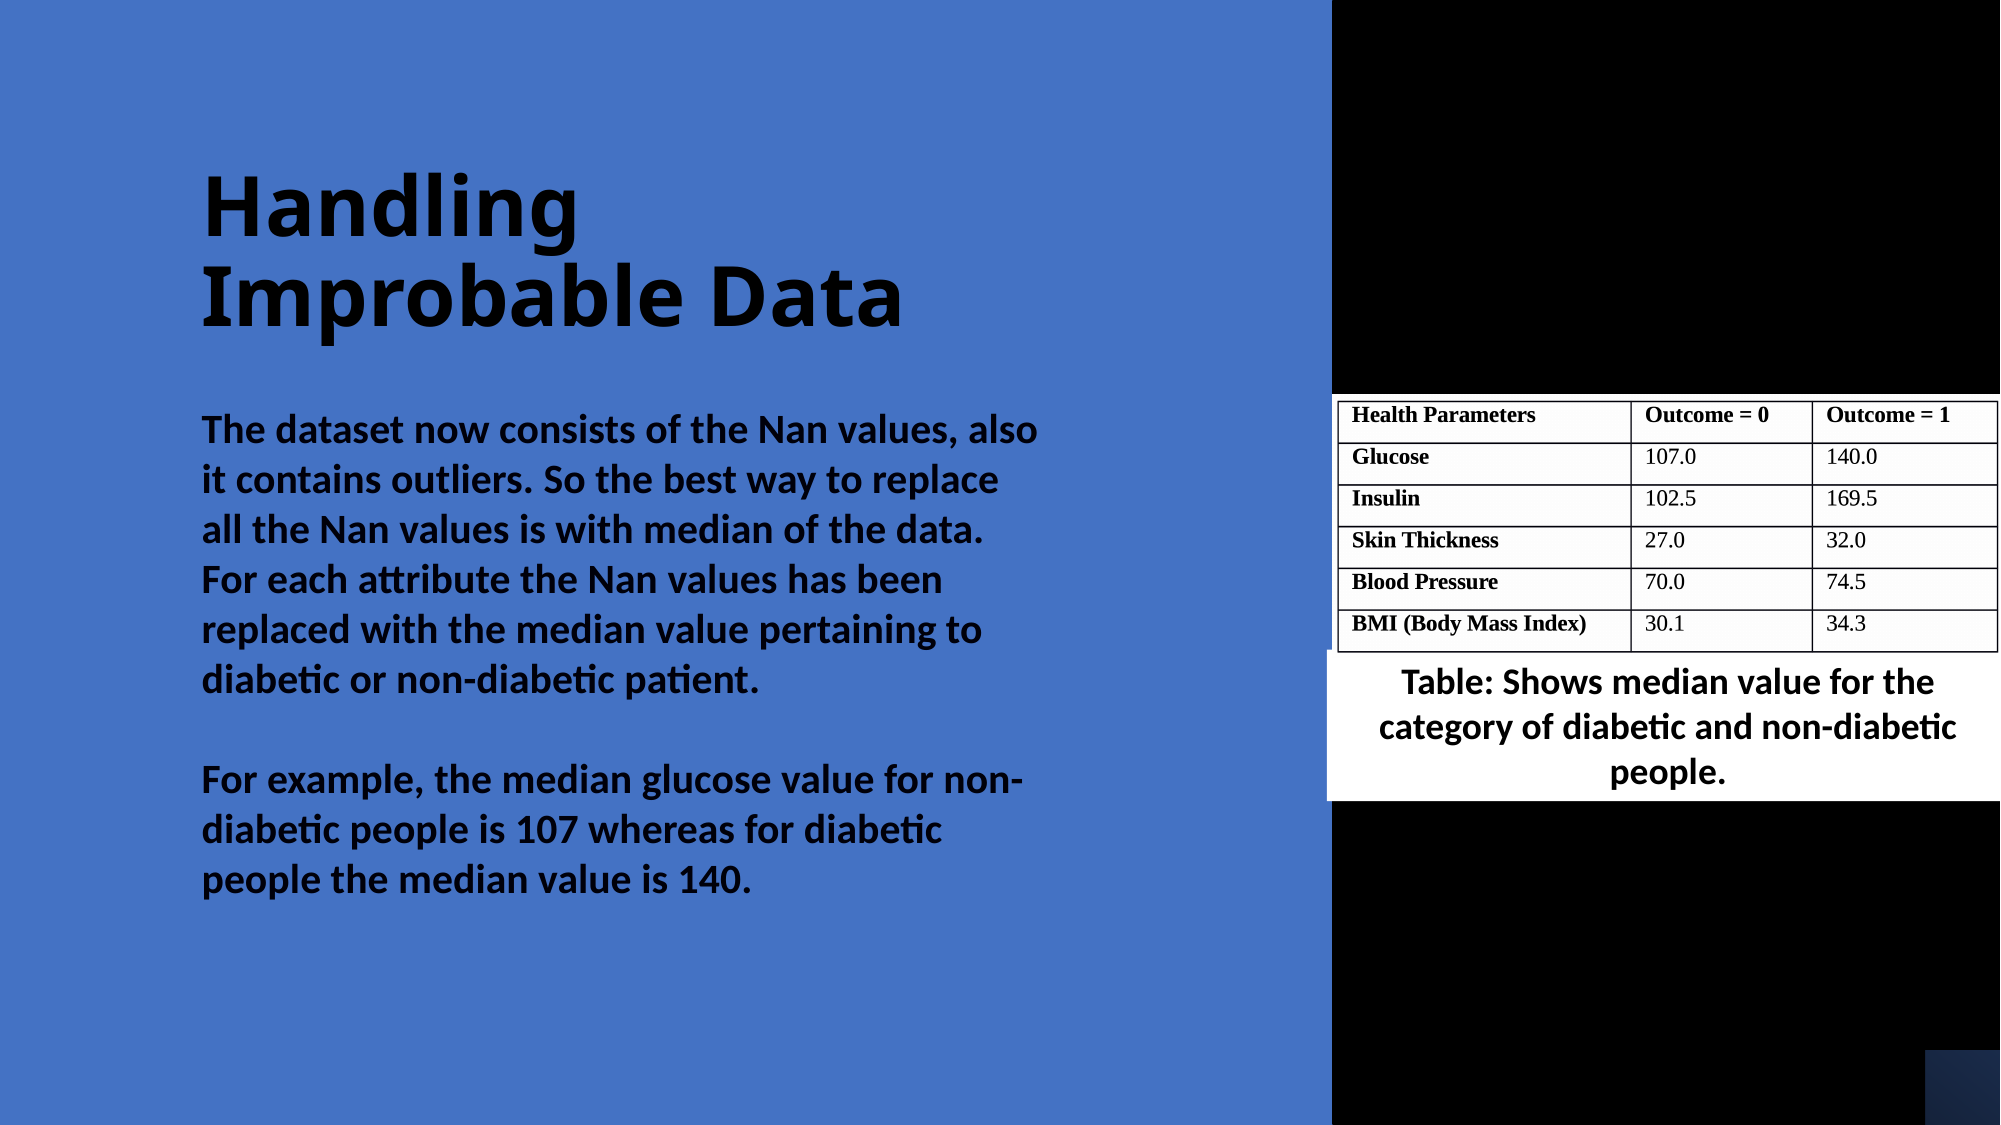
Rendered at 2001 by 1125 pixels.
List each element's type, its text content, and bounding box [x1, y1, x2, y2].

text_box [0, 0, 2000, 1125]
text_box The dataset now consists of the Nan values, also it contains outliers. So the best way to replace all the Nan values is with median of the data. For each attribute the Nan values has been replaced with the median value pertaining to diabetic or non-diabetic patient. For example, the median glucose value for non-diabetic people is 107 whereas for diabetic people the median value is 140. [186, 394, 1060, 943]
title Handling Improbable Data [186, 82, 1060, 352]
picture [1332, 395, 2000, 658]
text_box Table: Shows median value for the category of diabetic and non-diabetic people. [1326, 649, 2000, 802]
